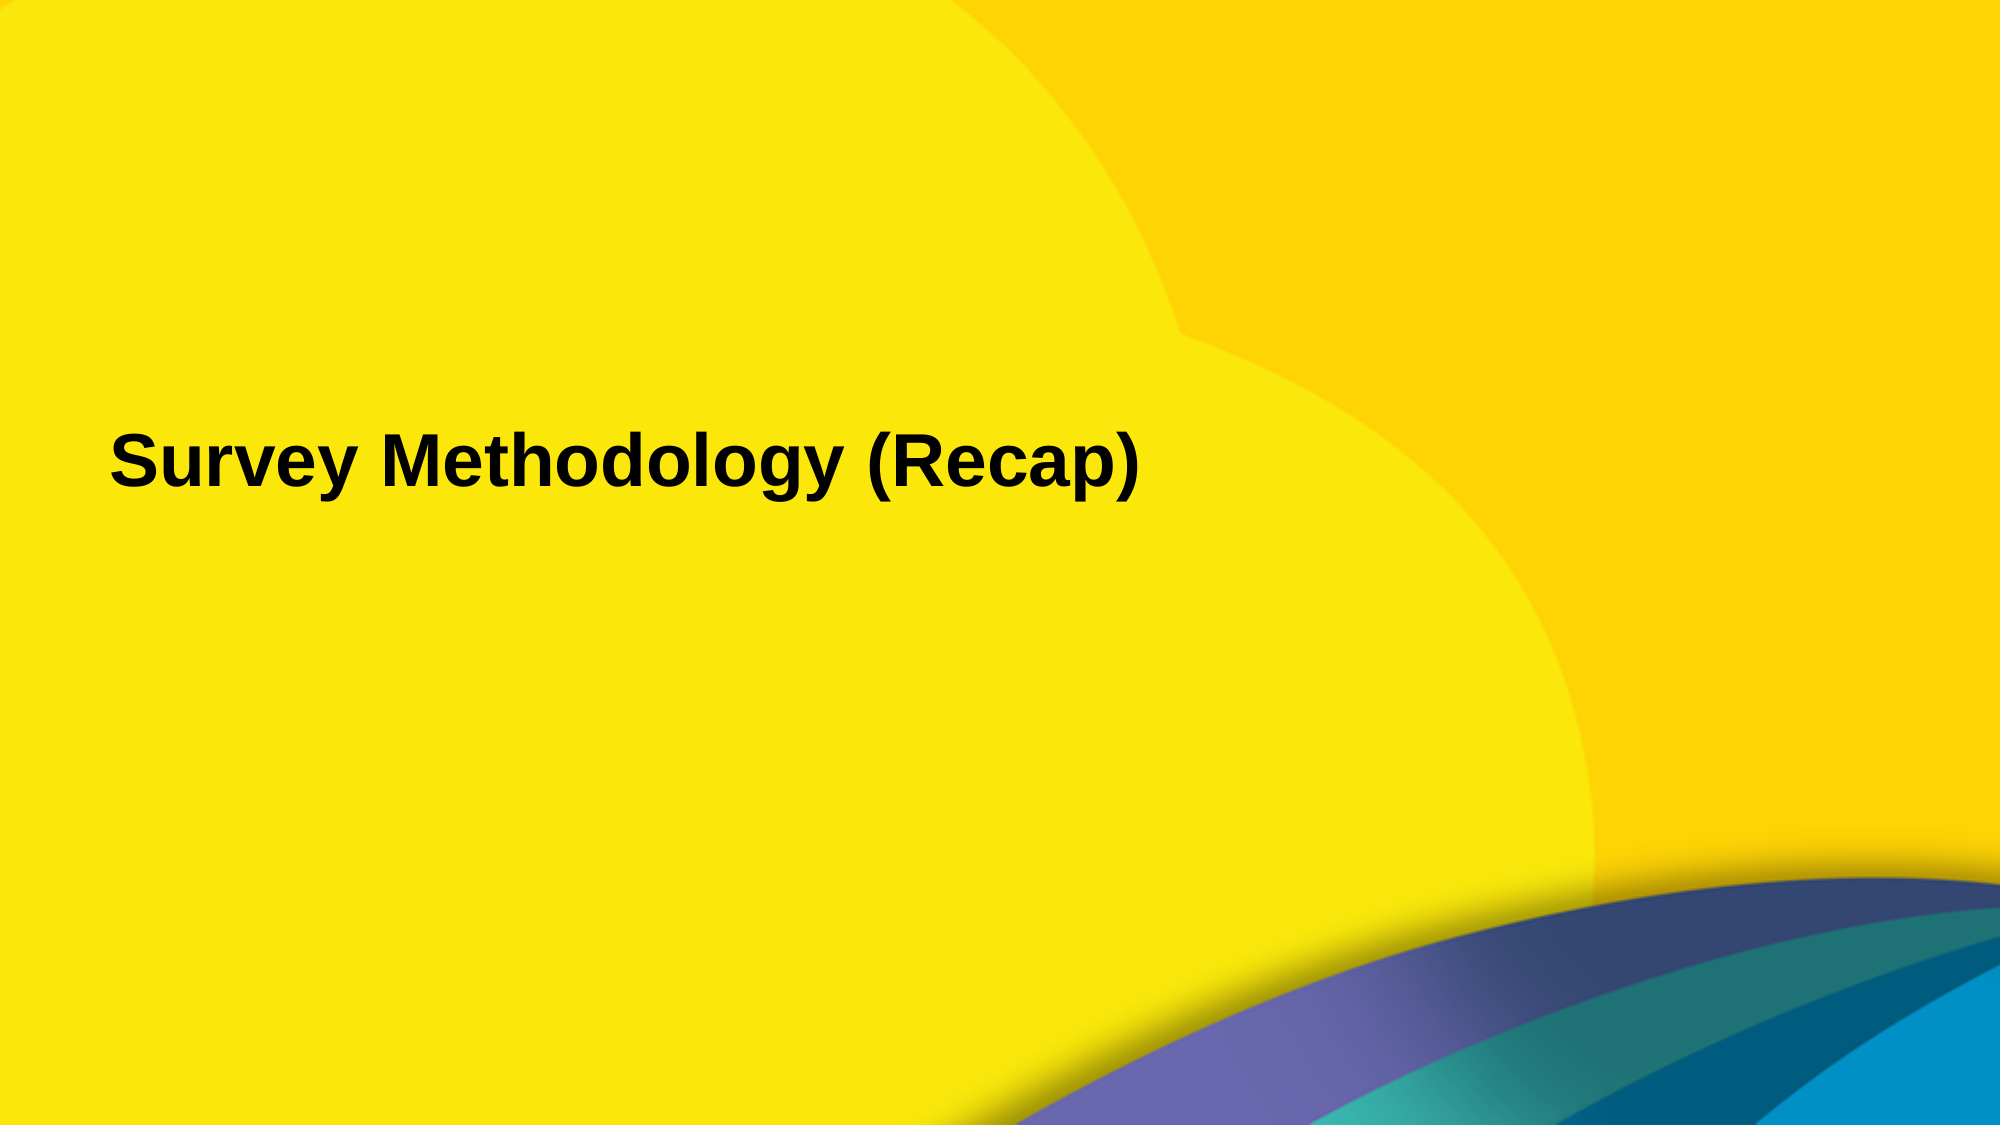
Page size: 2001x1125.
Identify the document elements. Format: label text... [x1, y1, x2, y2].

text_box Survey Methodology (Recap) [94, 403, 1168, 510]
picture [0, 0, 2000, 1125]
